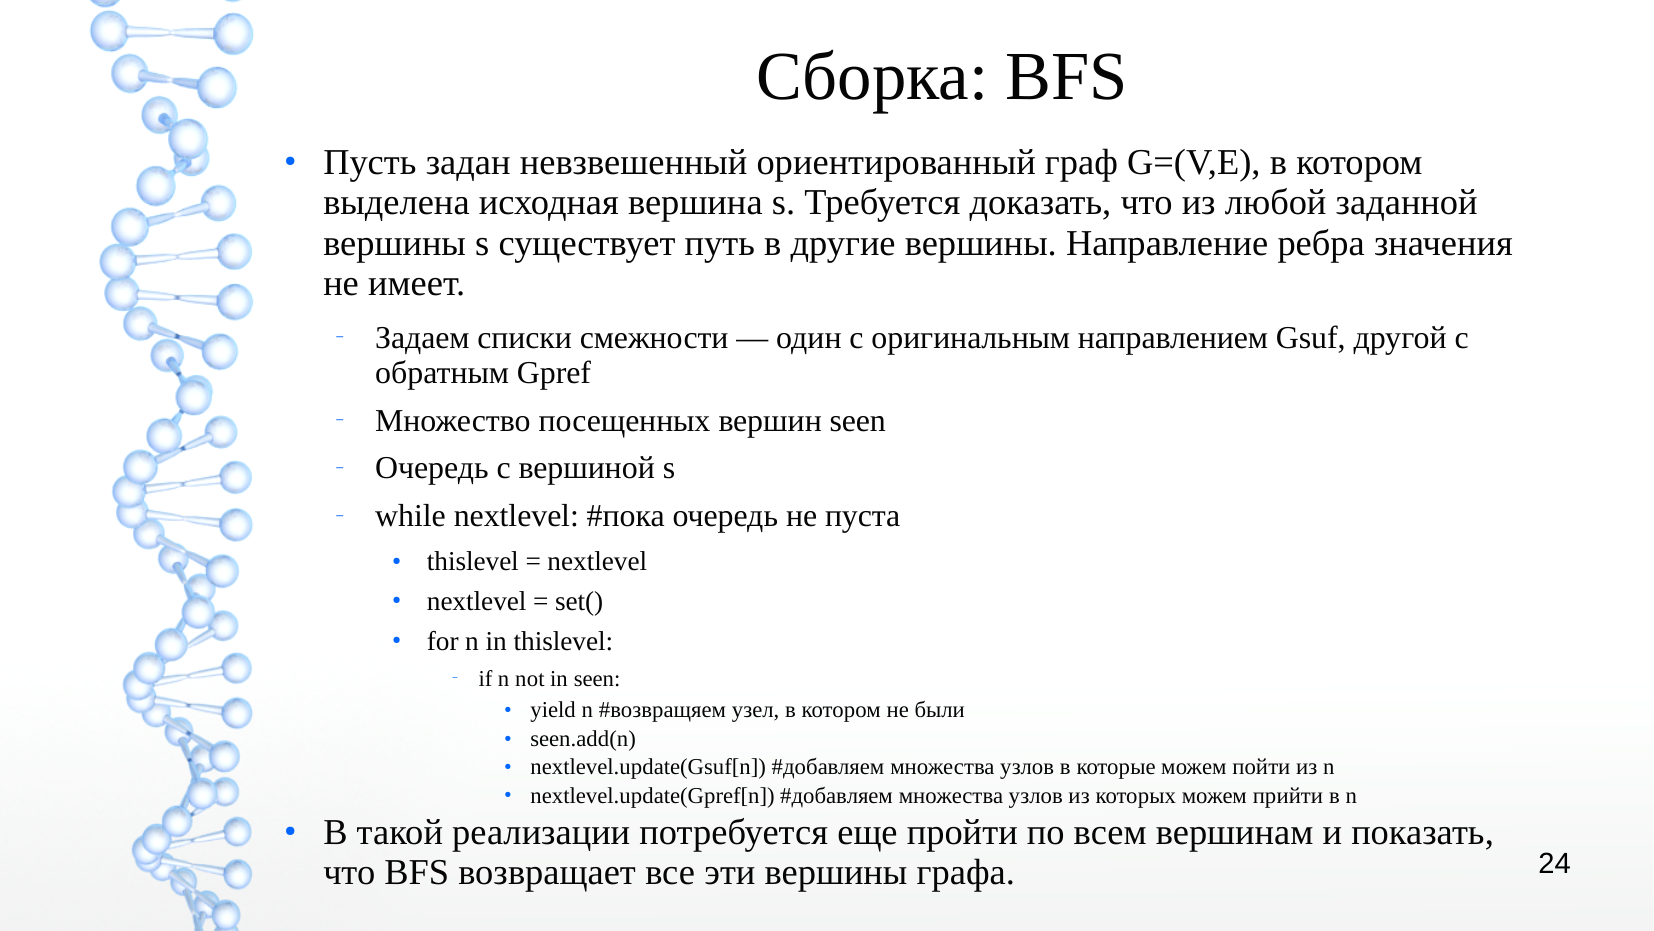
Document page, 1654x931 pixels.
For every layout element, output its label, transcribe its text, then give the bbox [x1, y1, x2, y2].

picture [0, 0, 1654, 931]
list Пусть задан невзвешенный ориентированный граф G=(V,E), в котором выделена исходная вершина s. Требуется доказать, что из любой заданной вершины s существует путь в другие вершины. Направление ребра значения не имеет. Задаем списки смежности — один с оригинальным направлением Gsuf, другой с обратным Gpref Множество посещенных вершин seen Очередь с вершиной s while nextlevel: #пока очередь не пуста thislevel = nextlevel nextlevel = set() for n in thislevel: if n not in seen: yield n #возвращяем узел, в котором не были seen.add(n) nextlevel.update(Gsuf[n]) #добавляем множества узлов в которые можем пойти из n nextlevel.update(Gpref[n]) #добавляем множества узлов из которых можем прийти в n В такой реализации потребуется еще пройти по всем вершинам и показать, что BFS возвращает все эти вершины графа. [271, 141, 1536, 898]
title Сборка: BFS [277, 0, 1607, 154]
